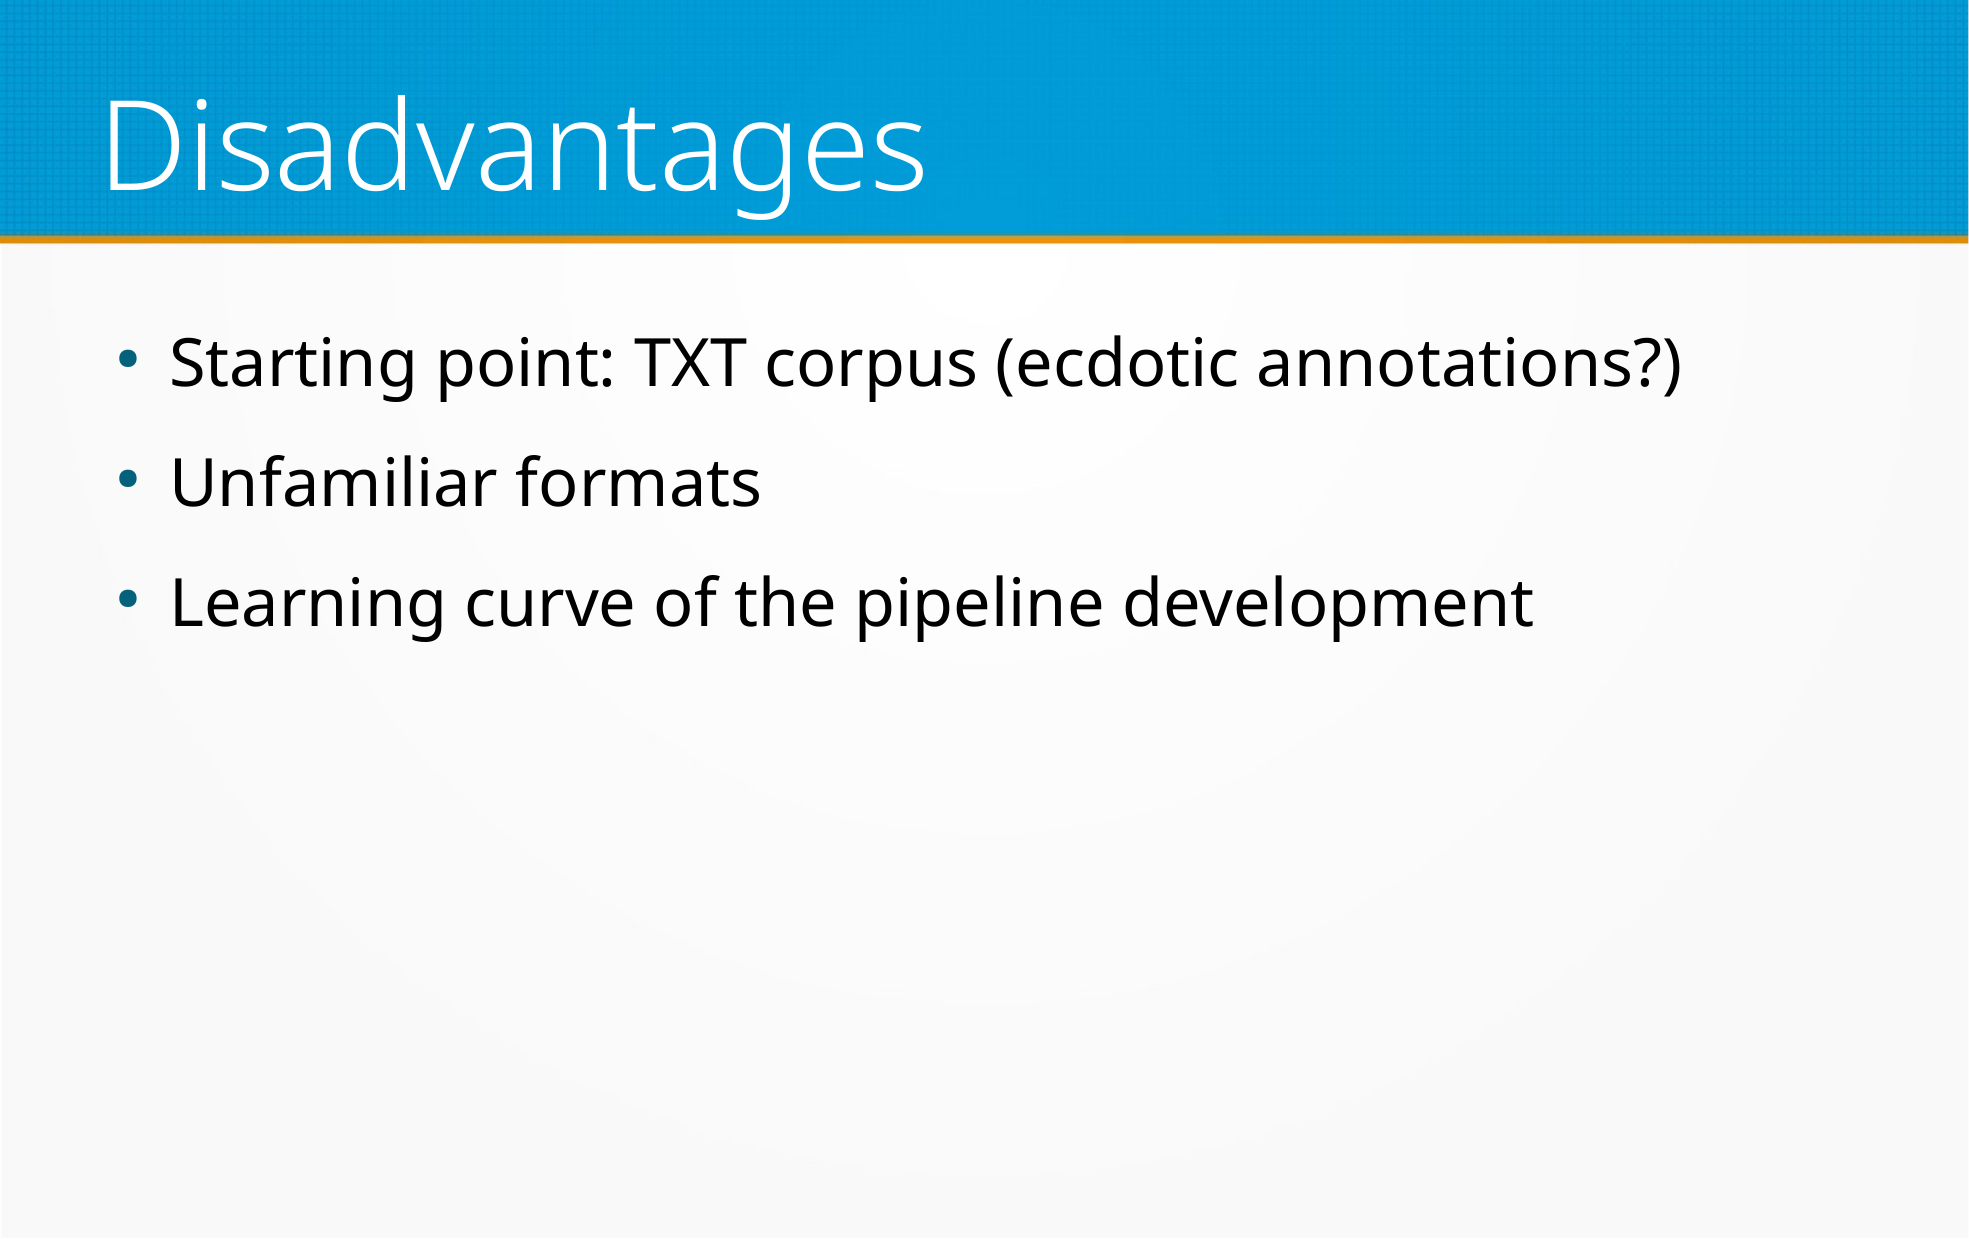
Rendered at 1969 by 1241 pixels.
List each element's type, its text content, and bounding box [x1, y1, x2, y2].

title Disadvantages [98, 19, 1870, 227]
list Starting point: TXT corpus (ecdotic annotations?) Unfamiliar formats Learning curve of the pipeline development [98, 315, 1861, 1081]
picture [0, 233, 1969, 1241]
